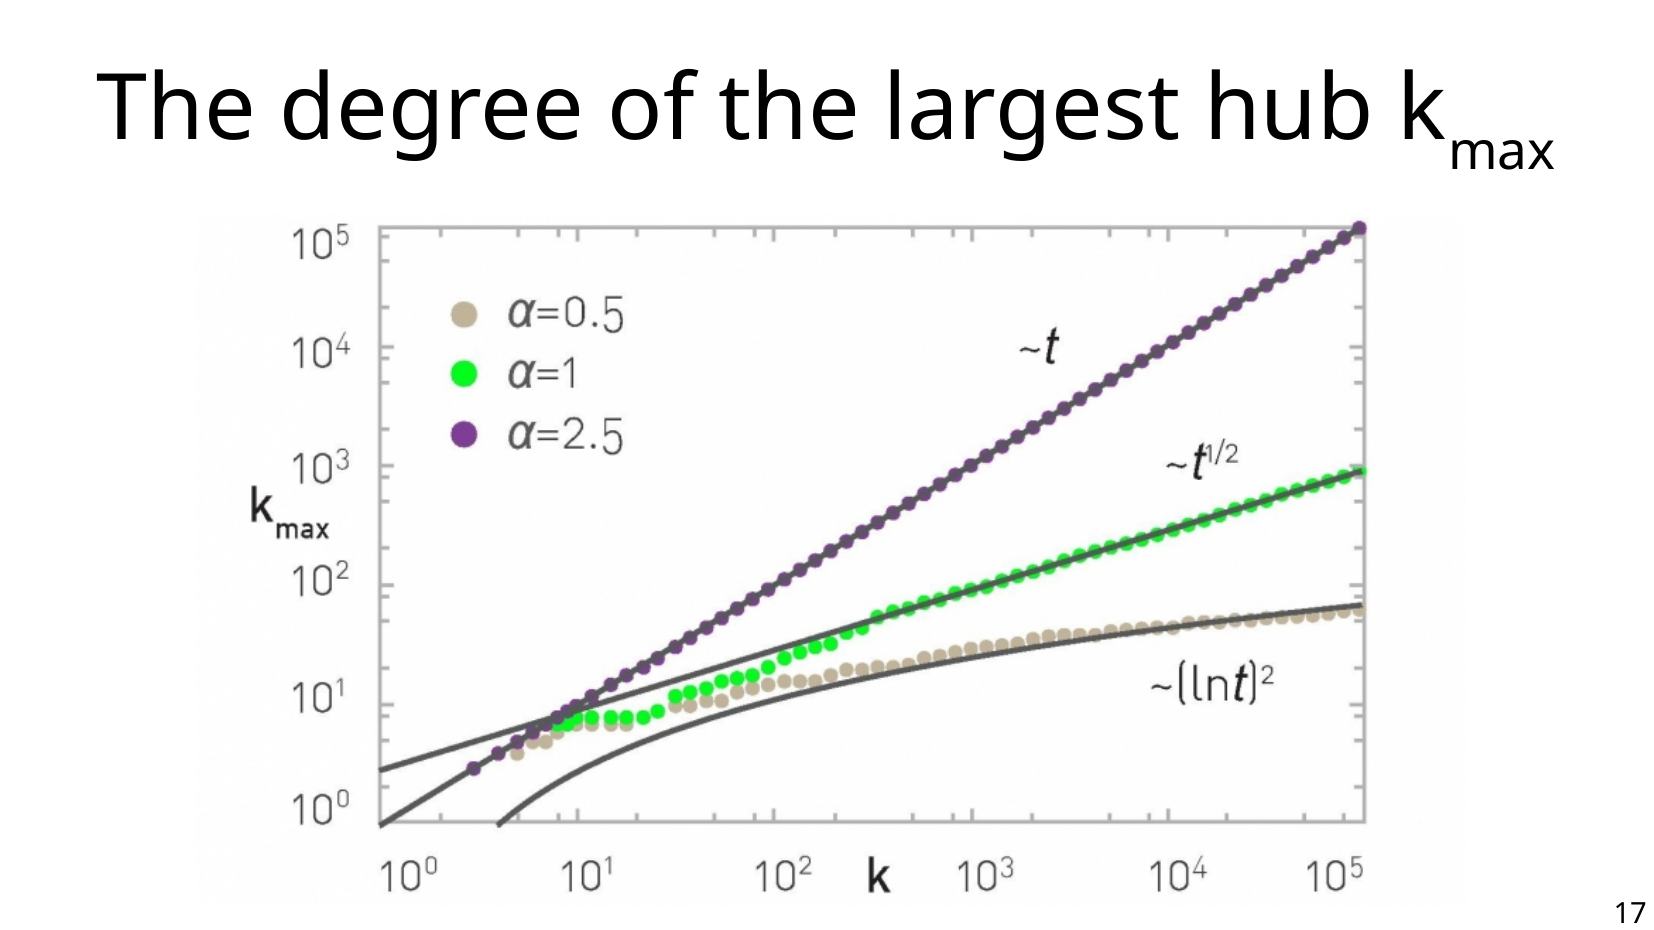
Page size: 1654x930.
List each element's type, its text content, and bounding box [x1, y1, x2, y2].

picture [195, 214, 1466, 906]
title The degree of the largest hub kmax [82, 1, 1571, 225]
